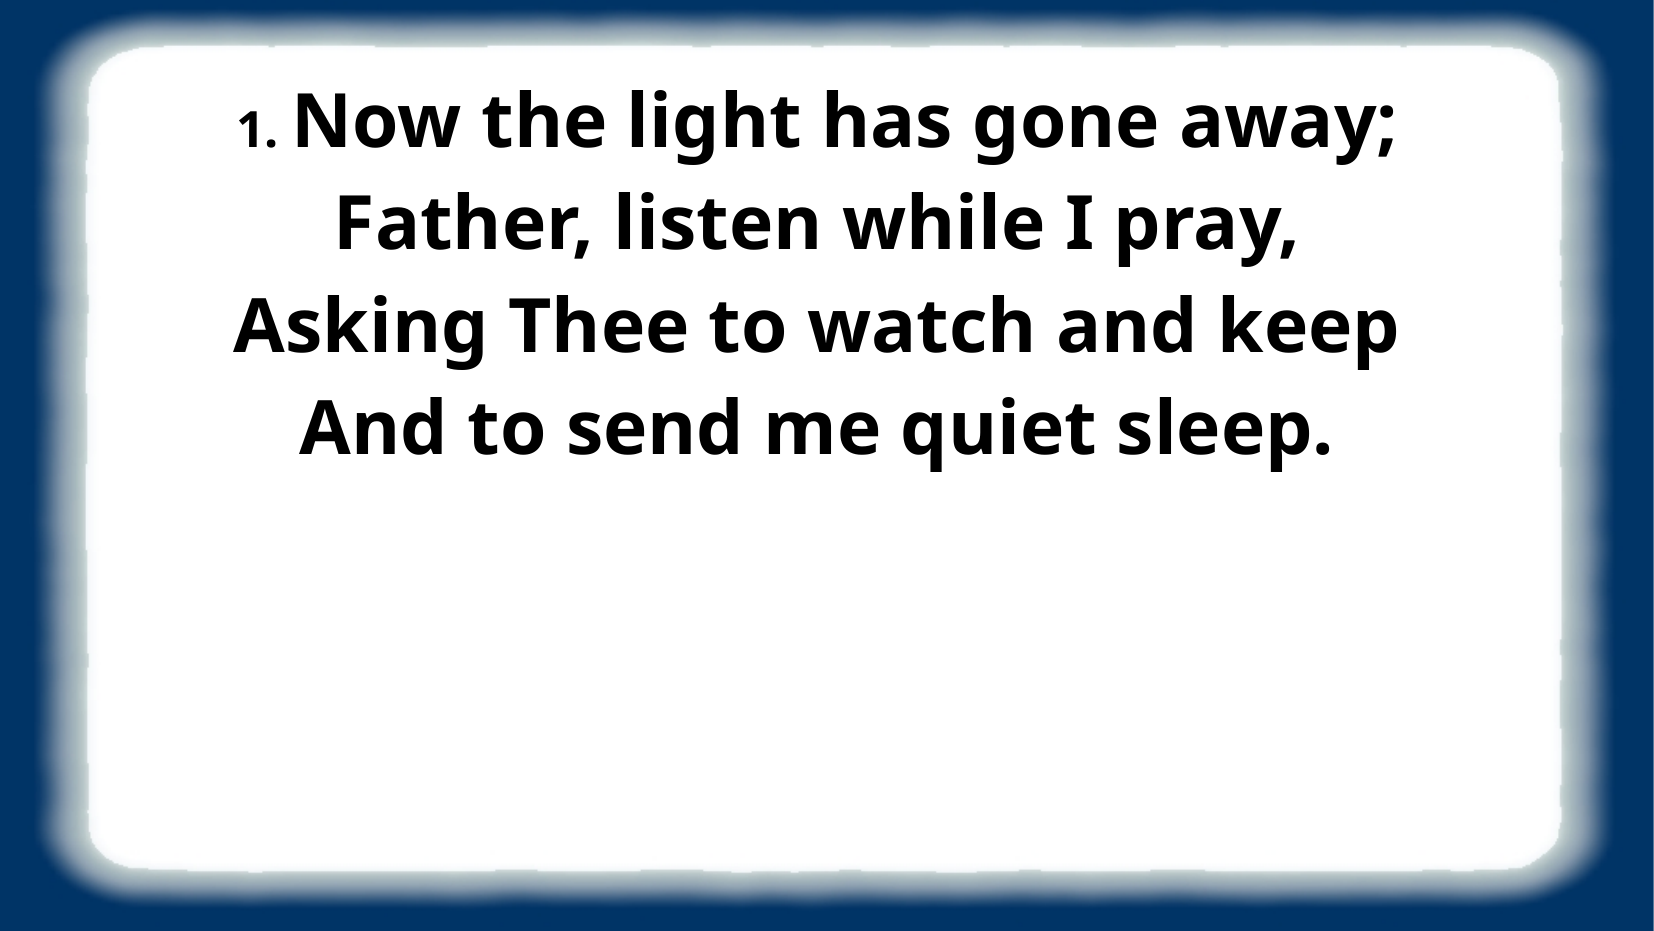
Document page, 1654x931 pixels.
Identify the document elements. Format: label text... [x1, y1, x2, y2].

picture [0, 0, 1654, 931]
text_box 1. Now the light has gone away; Father, listen while I pray, Asking Thee to watch and keep And to send me quiet sleep. [135, 60, 1501, 475]
